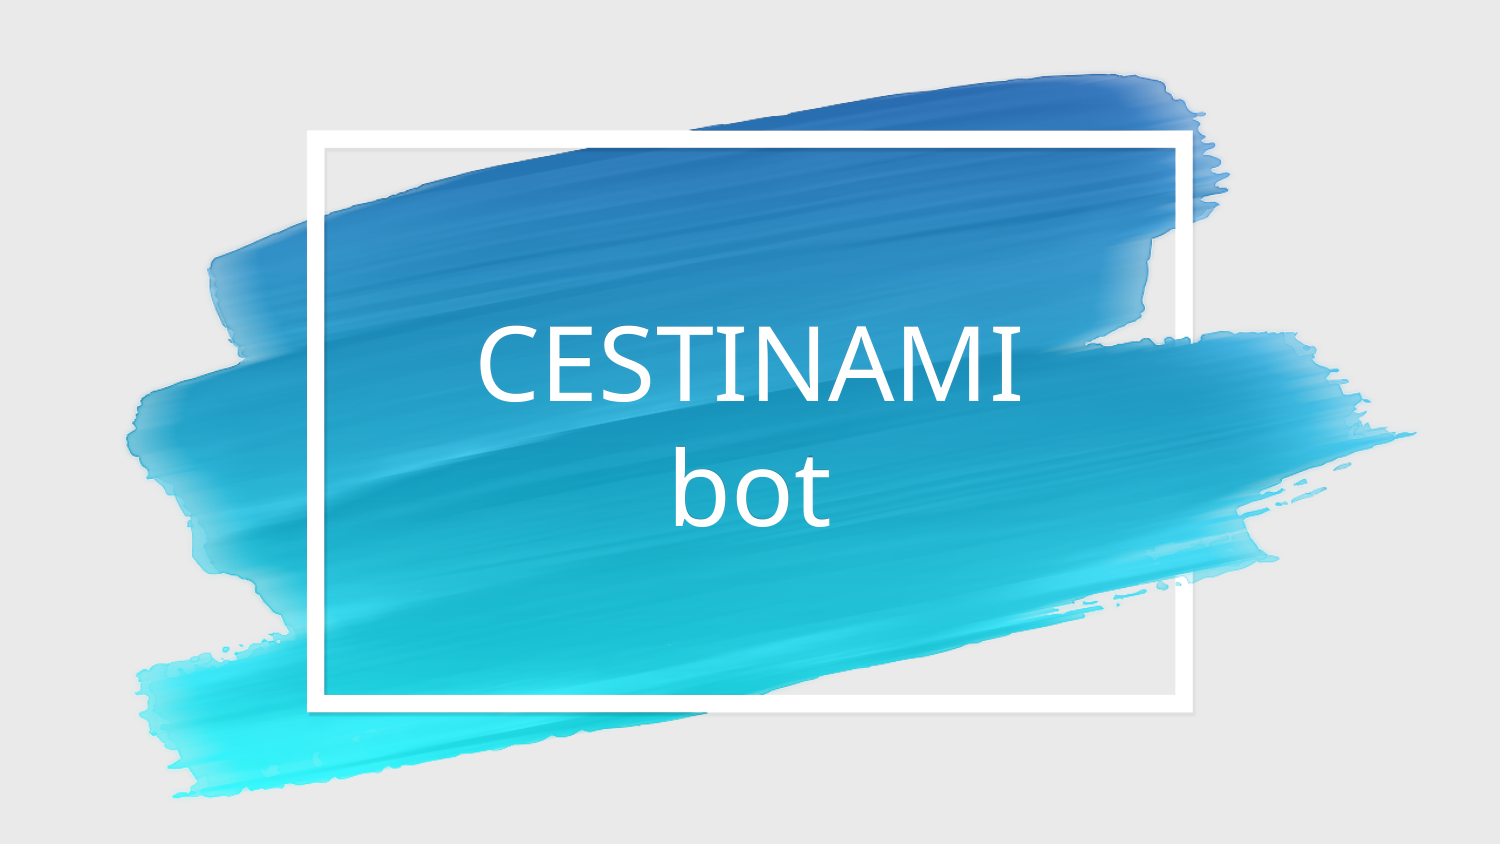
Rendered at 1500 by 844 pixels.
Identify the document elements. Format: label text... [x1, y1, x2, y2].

title CESTINAMI bot [377, 200, 1123, 644]
picture [0, 0, 1500, 844]
